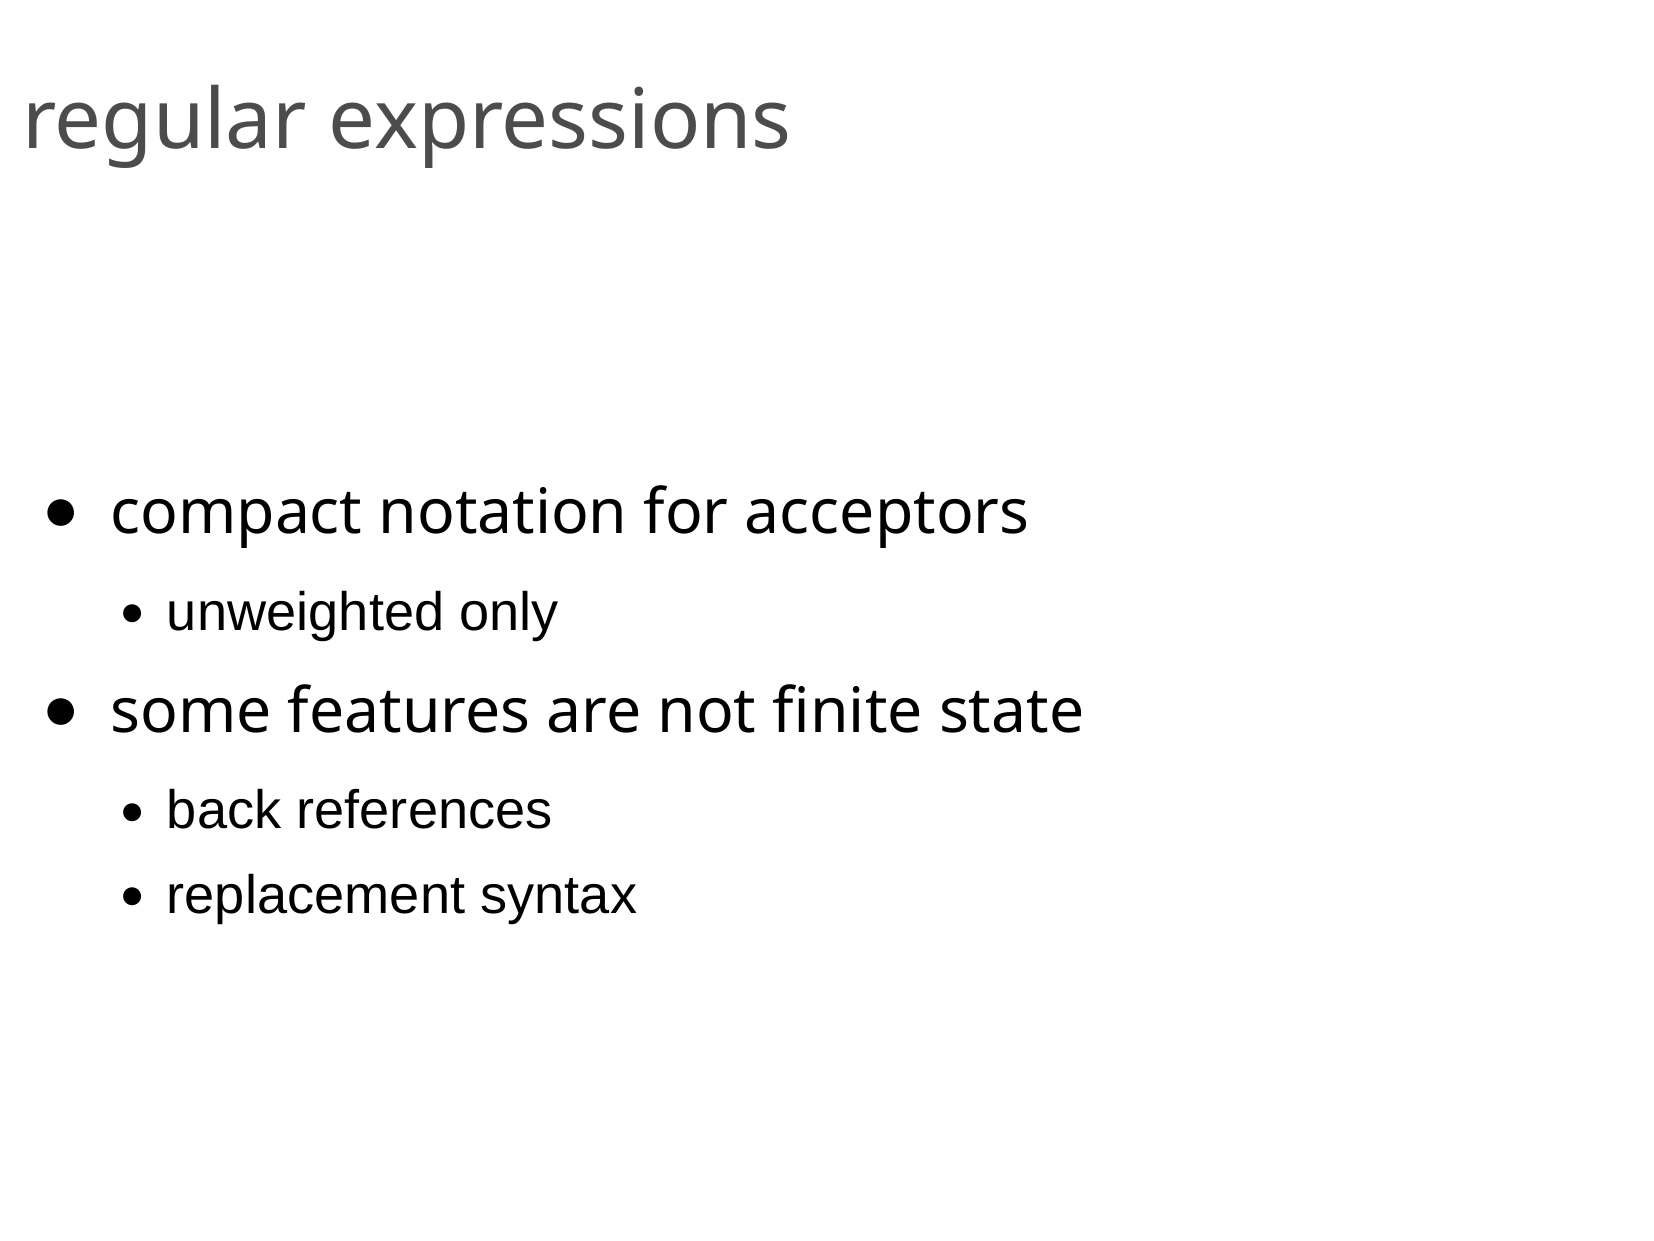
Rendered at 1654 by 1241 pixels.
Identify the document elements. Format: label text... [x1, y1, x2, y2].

list compact notation for acceptors unweighted only some features are not finite state back references replacement syntax [25, 233, 1654, 1158]
title regular expressions [22, 19, 1654, 213]
